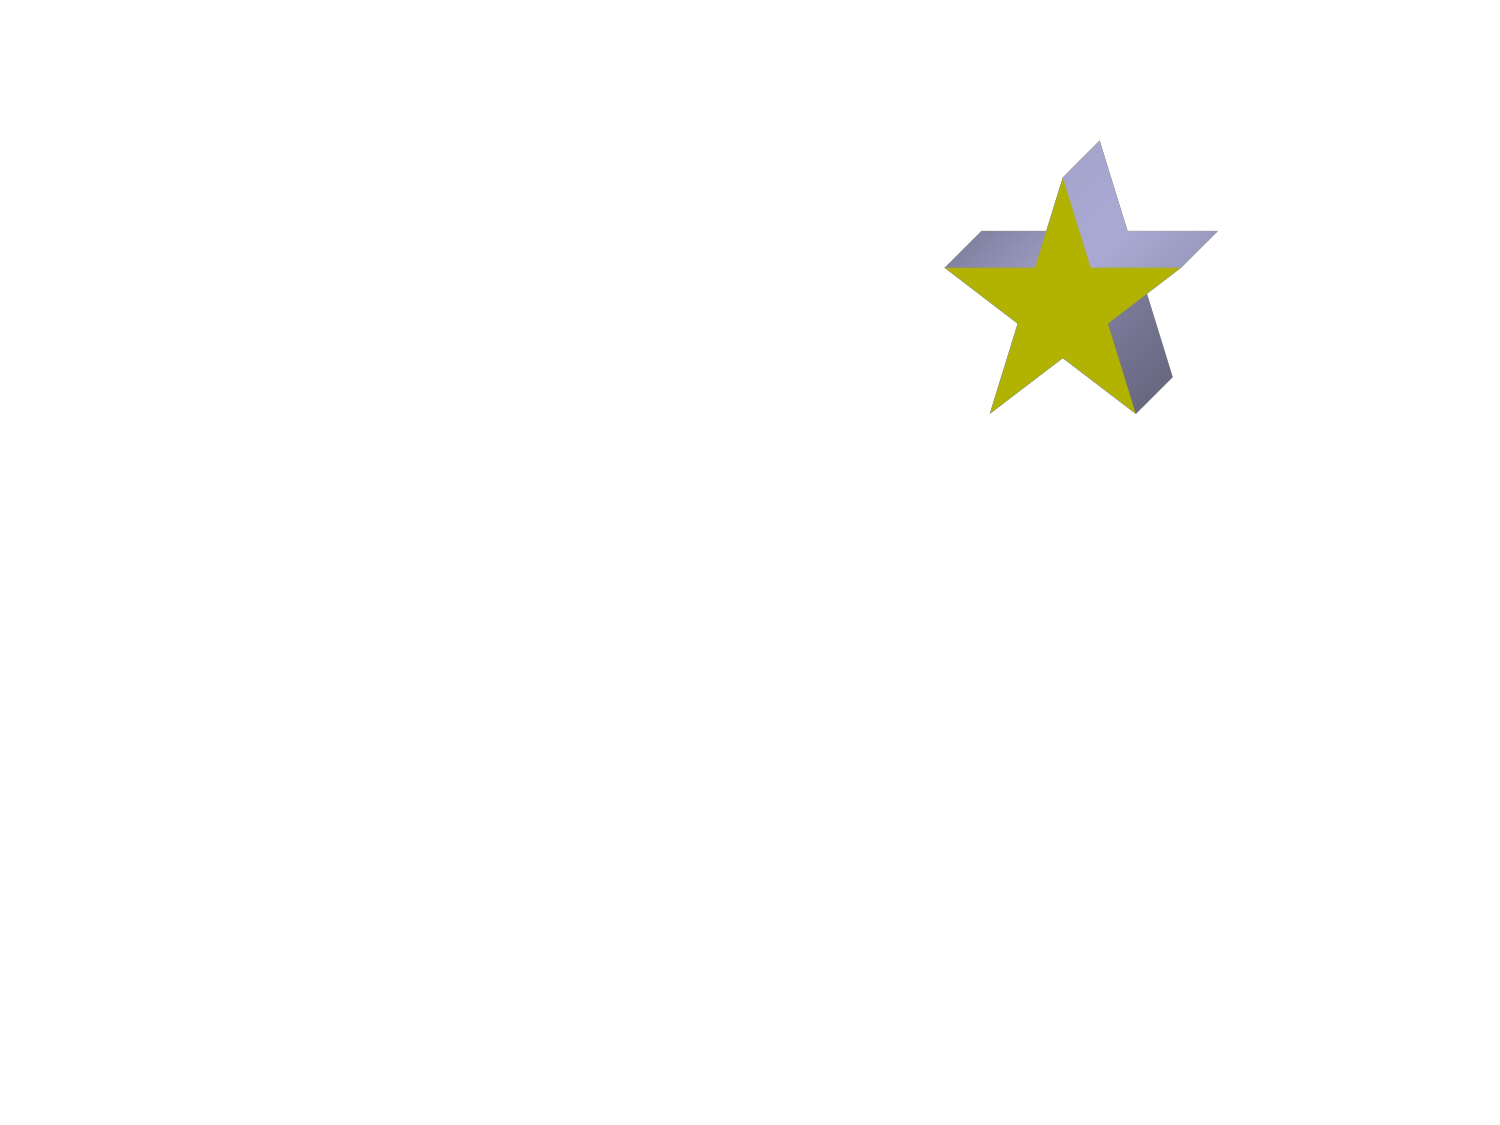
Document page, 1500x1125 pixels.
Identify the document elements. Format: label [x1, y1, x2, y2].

text_box [948, 182, 1178, 411]
